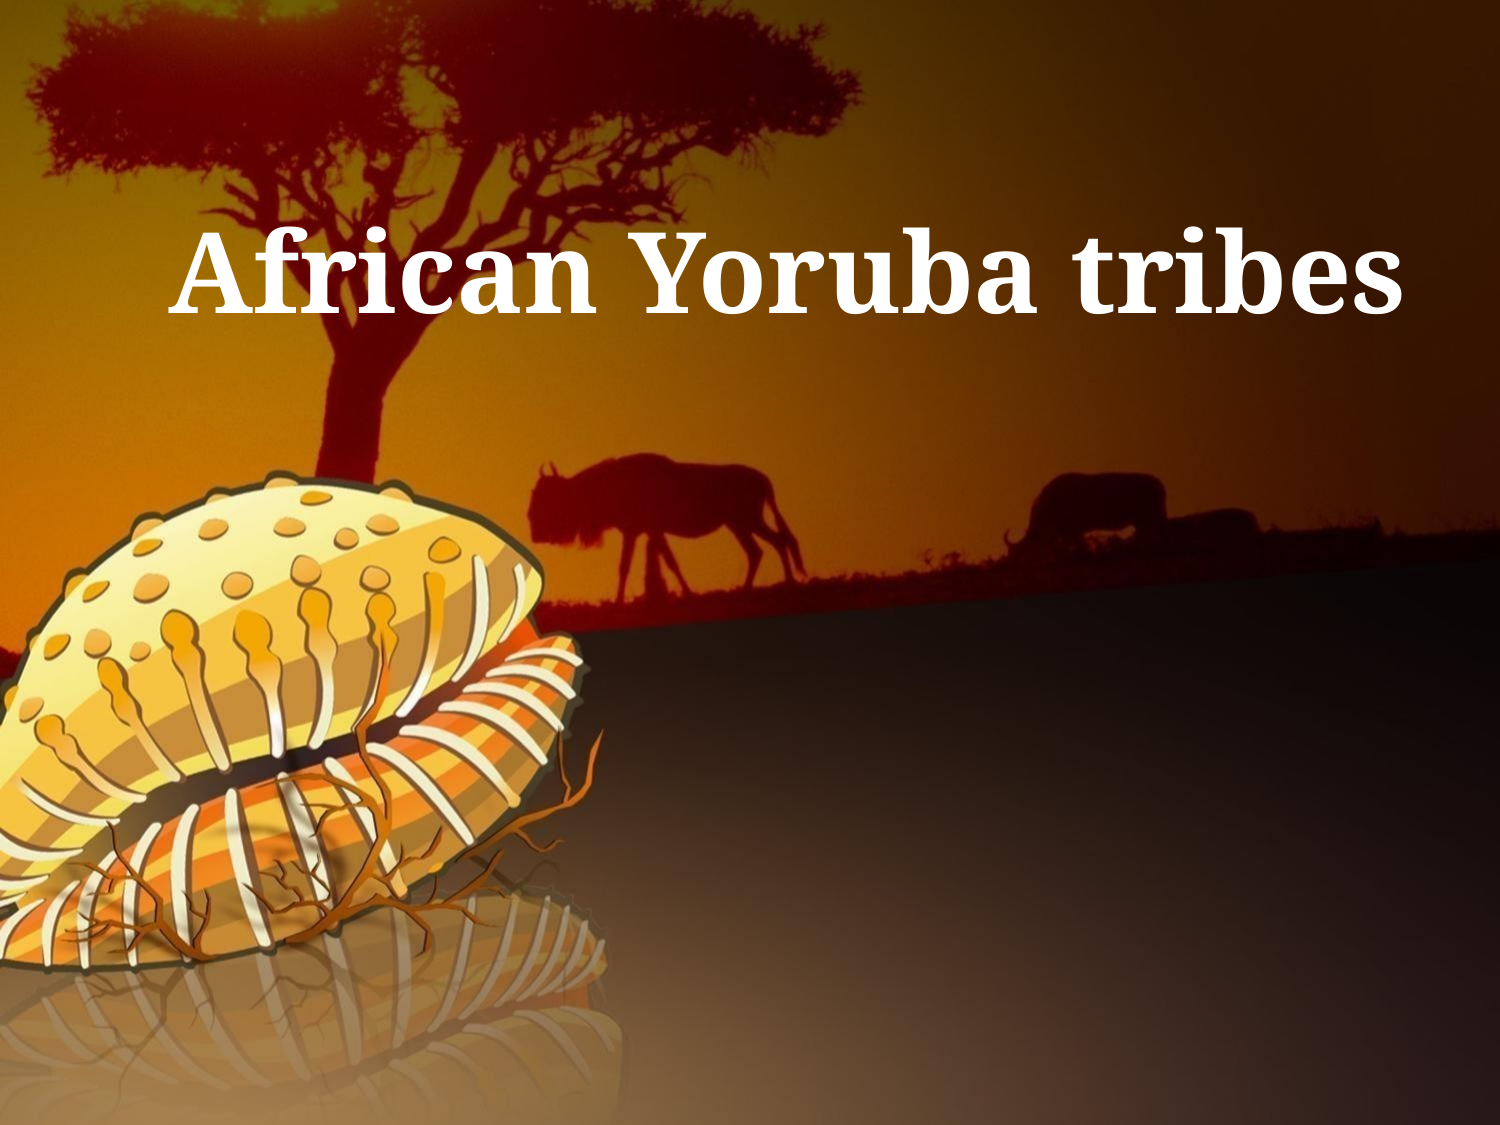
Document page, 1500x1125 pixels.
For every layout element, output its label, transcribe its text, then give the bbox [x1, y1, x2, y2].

title African Yoruba tribes [79, 195, 1422, 479]
picture [0, 0, 1500, 1125]
